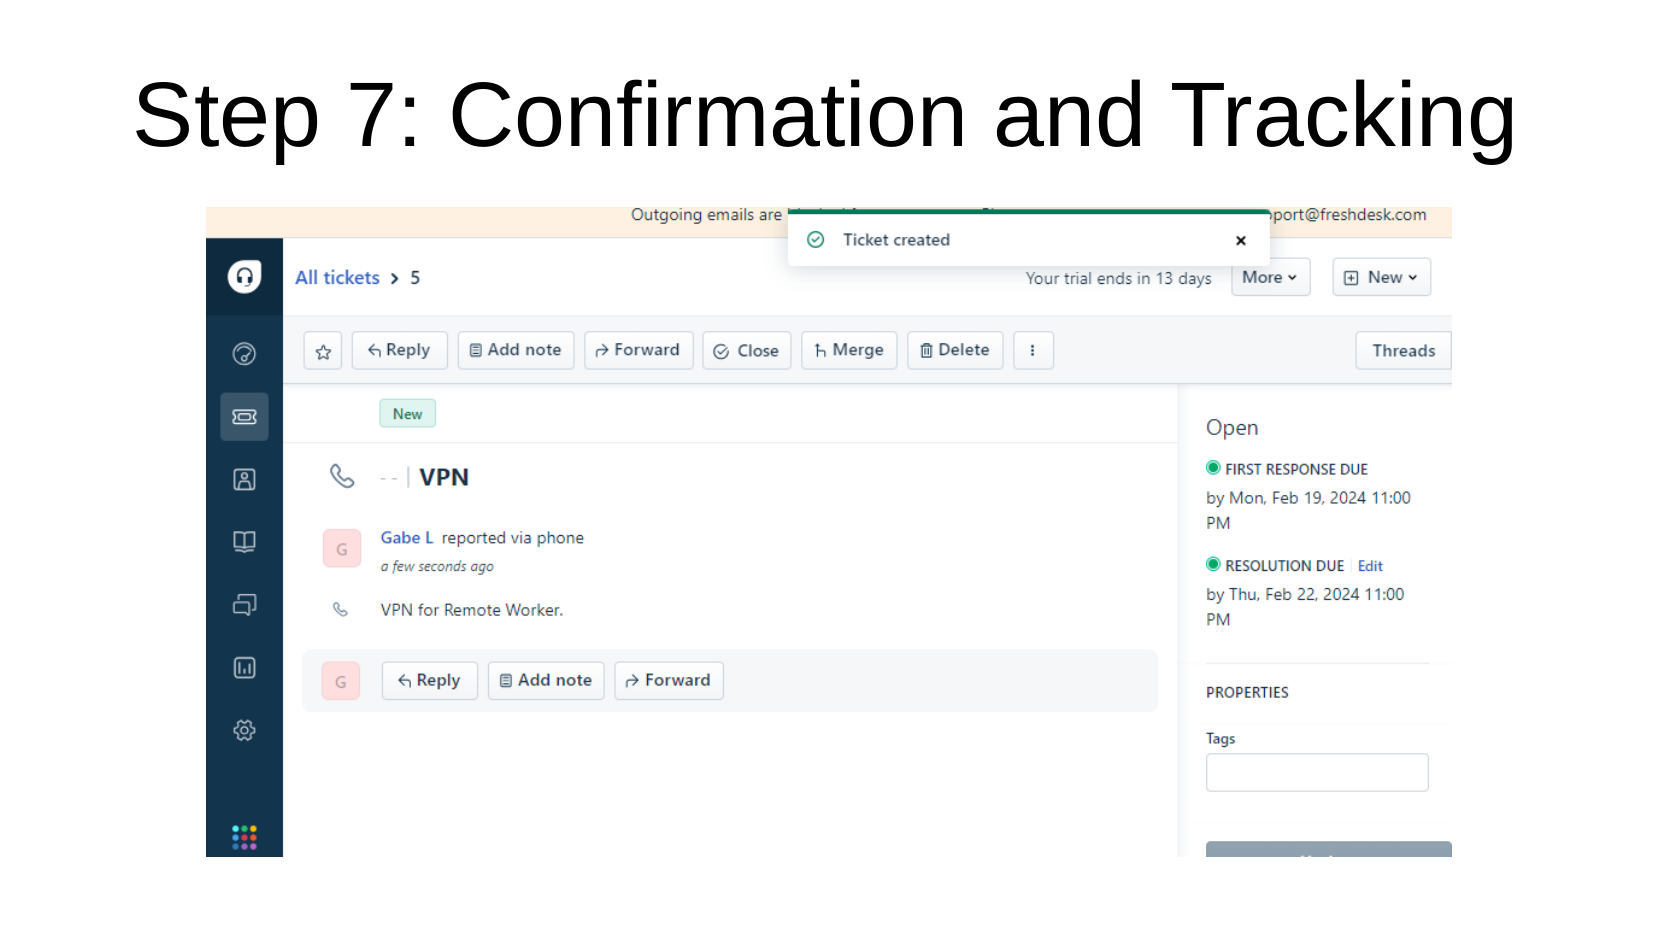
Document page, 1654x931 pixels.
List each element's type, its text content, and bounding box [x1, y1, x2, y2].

title Step 7: Confirmation and Tracking [82, 37, 1571, 193]
picture [206, 207, 1452, 857]
